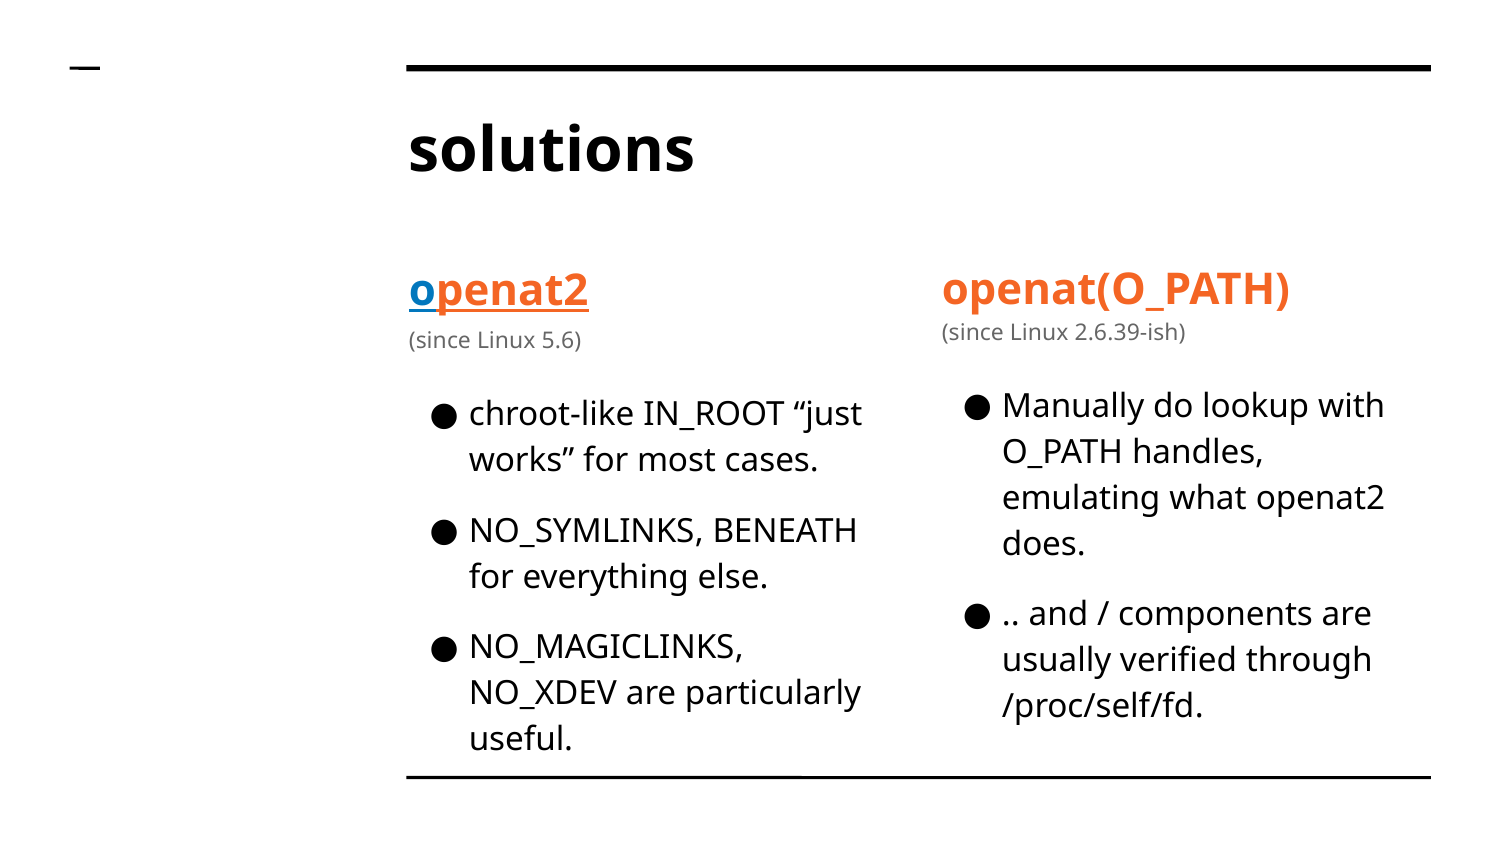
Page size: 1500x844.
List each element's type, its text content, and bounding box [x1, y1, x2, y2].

list openat2 (since Linux 5.6) chroot-like IN_ROOT “just works” for most cases. NO_SYMLINKS, BENEATH for everything else. NO_MAGICLINKS, NO_XDEV are particularly useful. [393, 237, 898, 731]
list openat(O_PATH) (since Linux 2.6.39-ish) Manually do lookup with O_PATH handles, emulating what openat2 does. .. and / components are usually verified through /proc/self/fd. [926, 237, 1431, 731]
title solutions [393, 94, 1431, 199]
